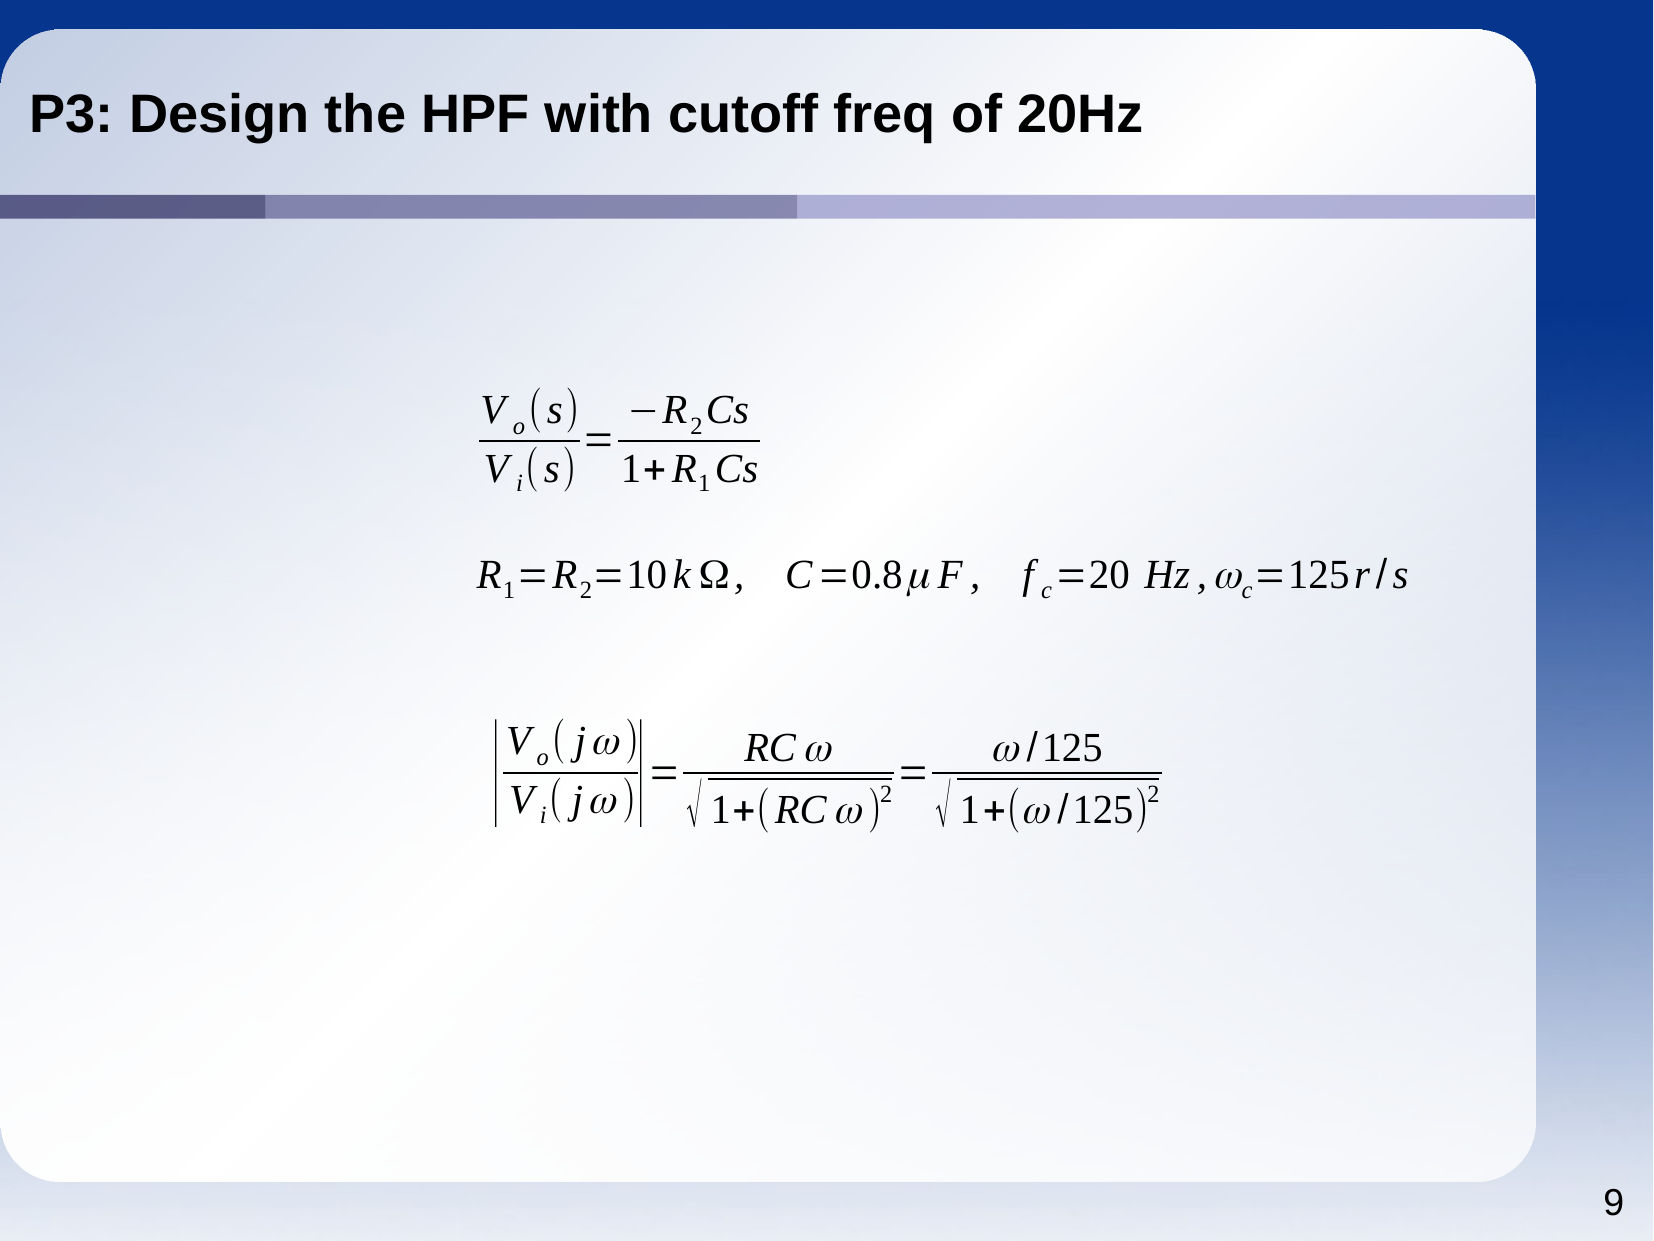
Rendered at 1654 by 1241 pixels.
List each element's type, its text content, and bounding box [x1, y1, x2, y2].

title P3: Design the HPF with cutoff freq of 20Hz [29, 49, 1506, 178]
chart [471, 385, 769, 498]
chart [468, 551, 1415, 604]
picture [0, 0, 1654, 1241]
chart [484, 717, 1170, 836]
